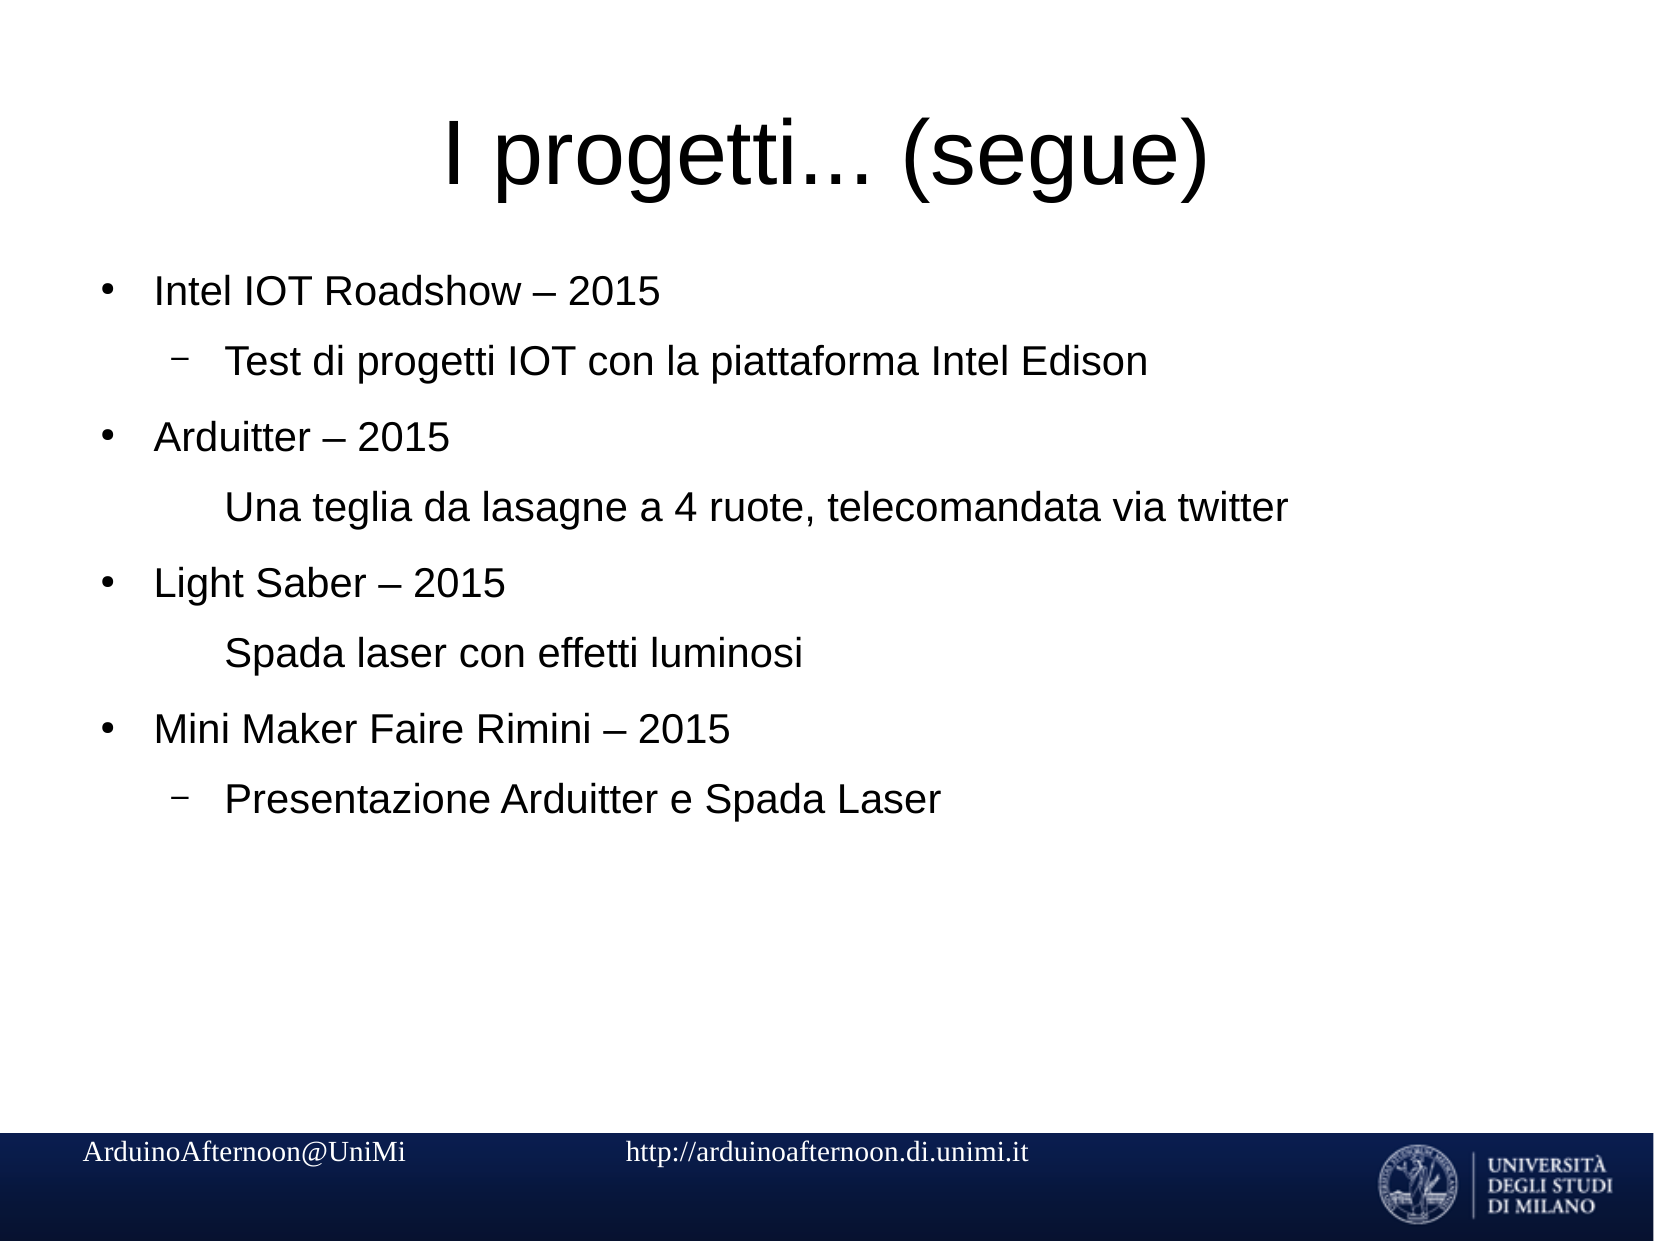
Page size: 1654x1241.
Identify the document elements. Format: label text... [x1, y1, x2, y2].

title I progetti... (segue) [82, 49, 1571, 257]
list Intel IOT Roadshow – 2015 Test di progetti IOT con la piattaforma Intel Edison Arduitter – 2015 Una teglia da lasagne a 4 ruote, telecomandata via twitter Light Saber – 2015 Spada laser con effetti luminosi Mini Maker Faire Rimini – 2015 Presentazione Arduitter e Spada Laser [82, 267, 1571, 1093]
picture [0, 1133, 1654, 1241]
